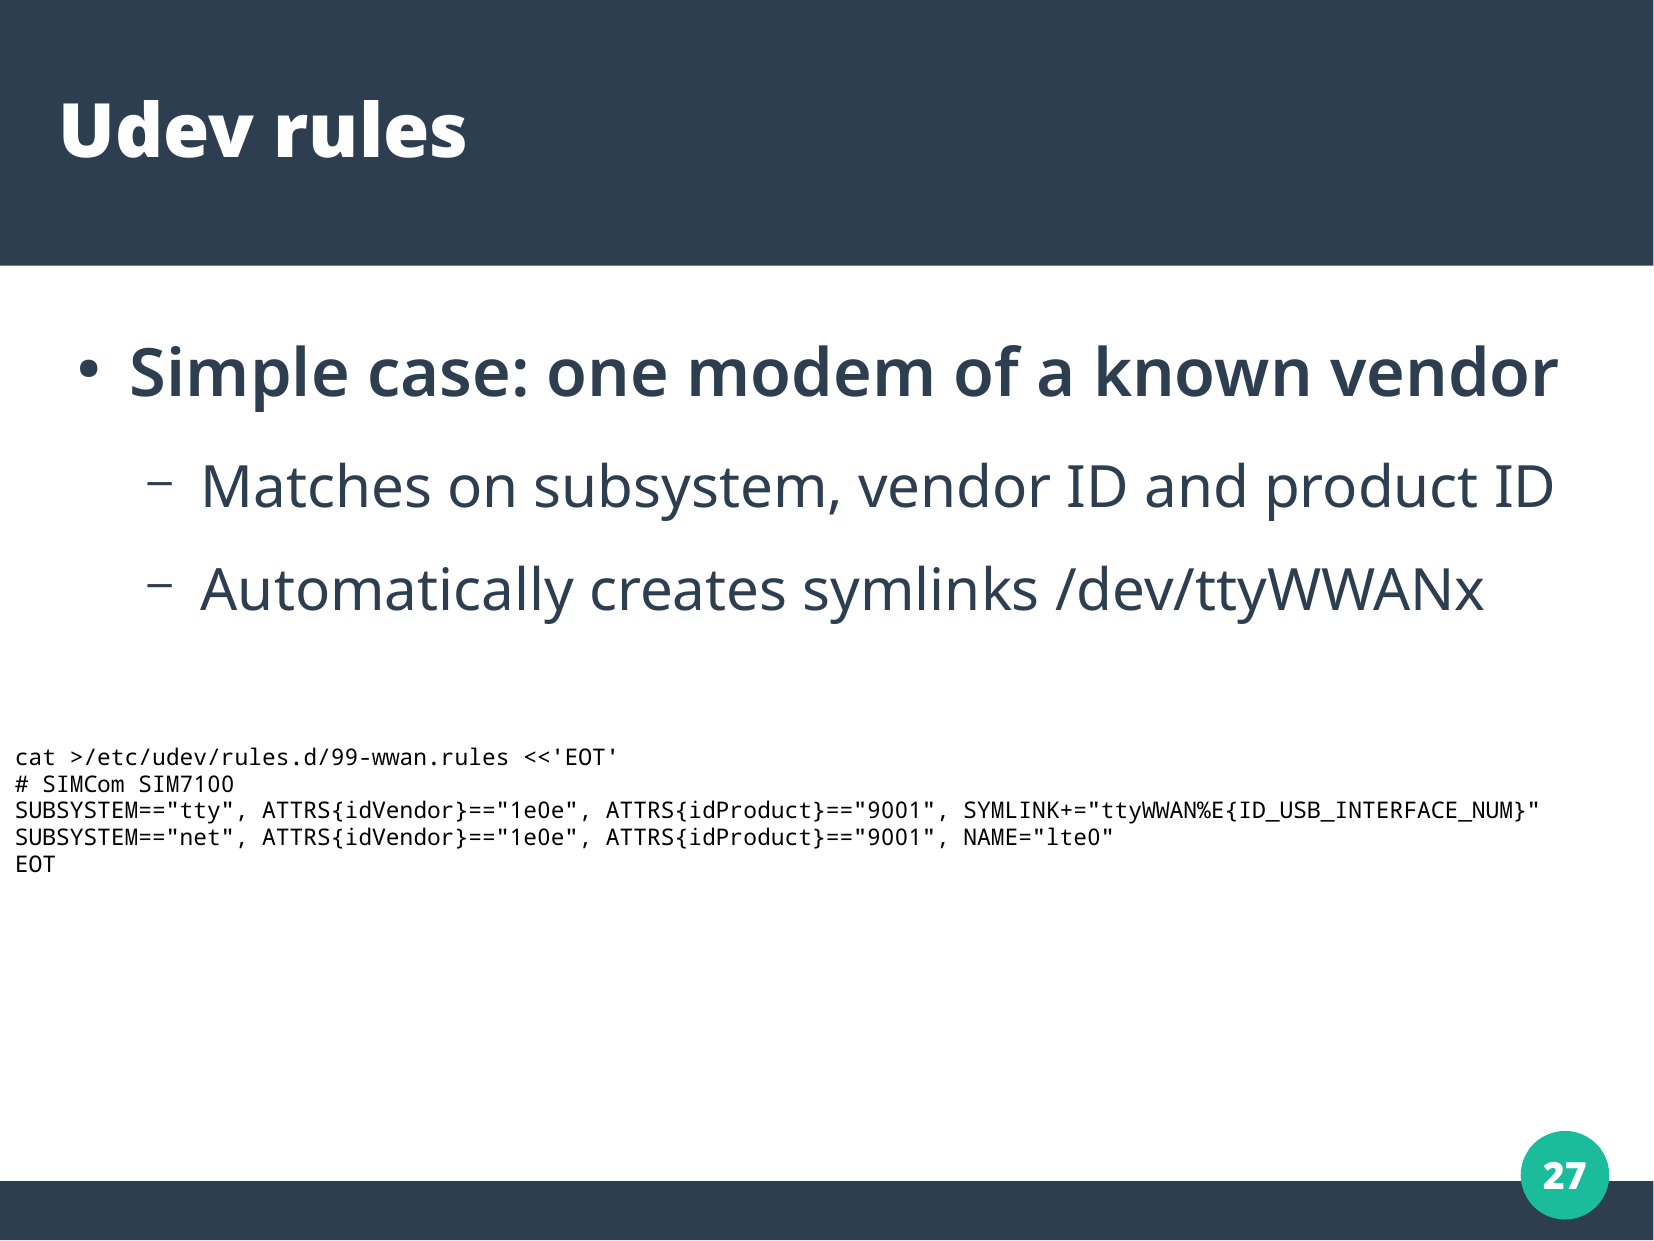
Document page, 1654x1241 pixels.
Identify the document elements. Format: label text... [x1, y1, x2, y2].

title Udev rules [59, 49, 1595, 207]
list Simple case: one modem of a known vendor Matches on subsystem, vendor ID and product ID Automatically creates symlinks /dev/ttyWWANx [59, 928, 1595, 1152]
text_box cat >/etc/udev/rules.d/99-wwan.rules <<'EOT' # SIMCom SIM7100 SUBSYSTEM=="tty", ATTRS{idVendor}=="1e0e", ATTRS{idProduct}=="9001", SYMLINK+="ttyWWAN%E{ID_USB_INTERFACE_NUM}" SUBSYSTEM=="net", ATTRS{idVendor}=="1e0e", ATTRS{idProduct}=="9001", NAME="lte0" EOT [0, 736, 1654, 928]
list Simple case: one modem of a known vendor Matches on subsystem, vendor ID and product ID Automatically creates symlinks /dev/ttyWWANx [59, 324, 1595, 736]
